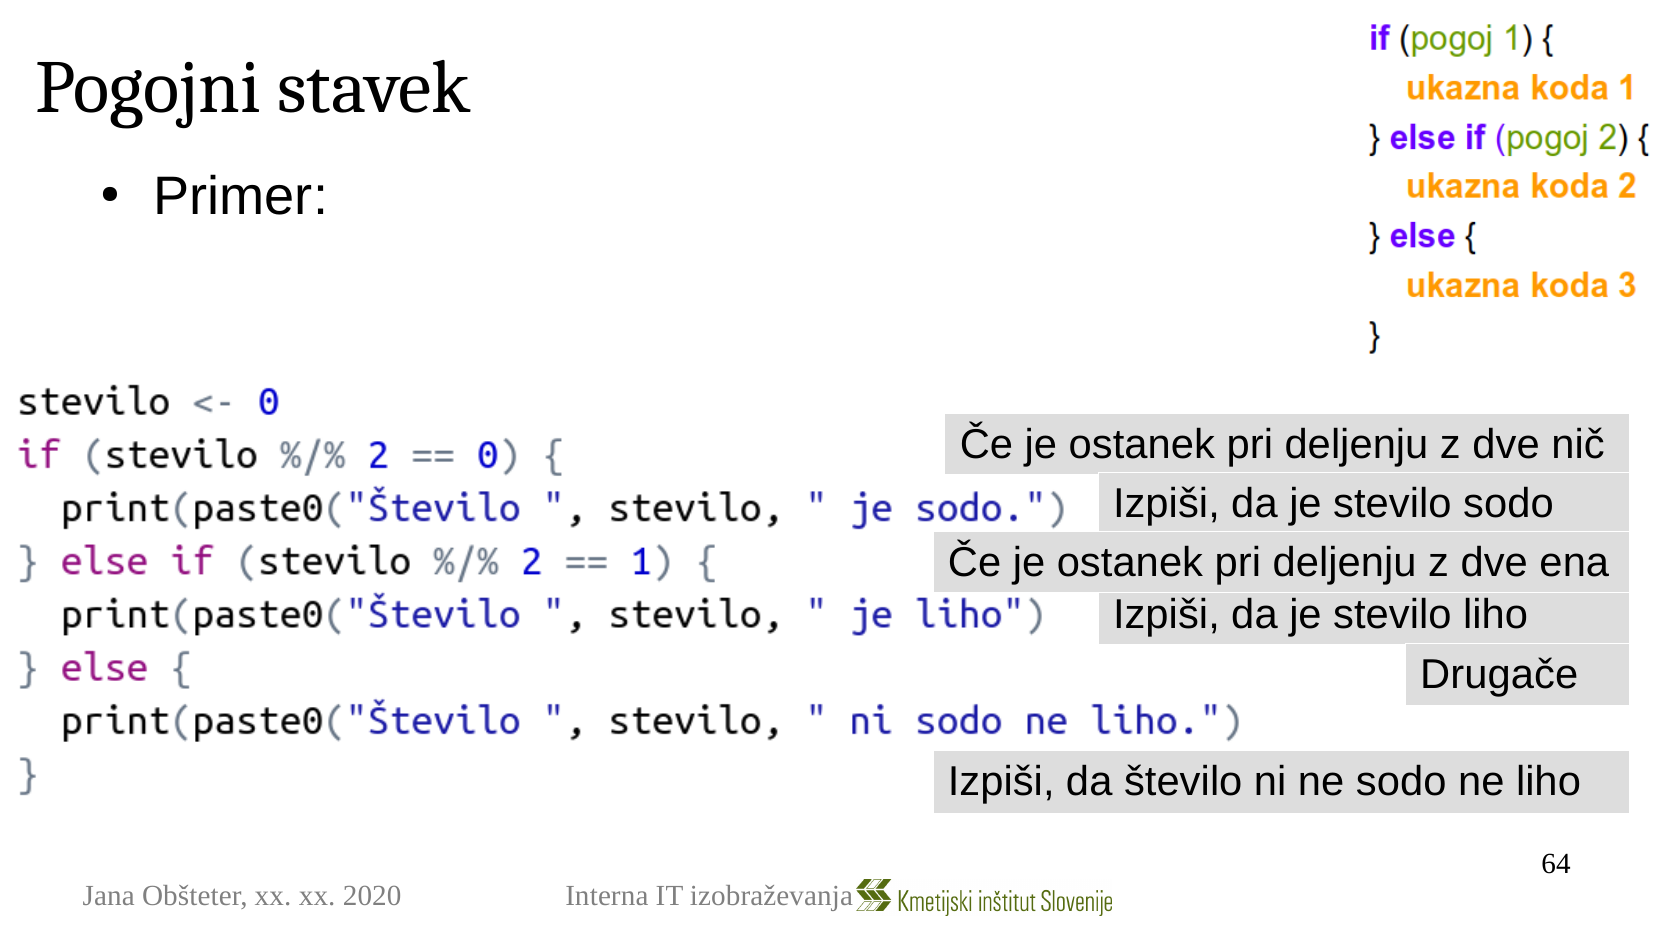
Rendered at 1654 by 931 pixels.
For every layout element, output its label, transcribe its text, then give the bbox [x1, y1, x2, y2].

text_box Drugače [1405, 643, 1630, 706]
text_box Če je ostanek pri deljenju z dve nič [944, 413, 1630, 475]
text_box Izpiši, da število ni ne sodo ne liho [933, 750, 1630, 814]
text_box Izpiši, da je stevilo liho [1098, 593, 1630, 645]
title Pogojni stavek [35, 21, 1346, 154]
picture [11, 354, 1250, 839]
text_box Izpiši, da je stevilo sodo [1098, 472, 1630, 531]
picture [856, 879, 1112, 916]
text_box Če je ostanek pri deljenju z dve ena [933, 531, 1630, 593]
list Primer: [82, 165, 1642, 827]
picture [1346, 0, 1654, 356]
